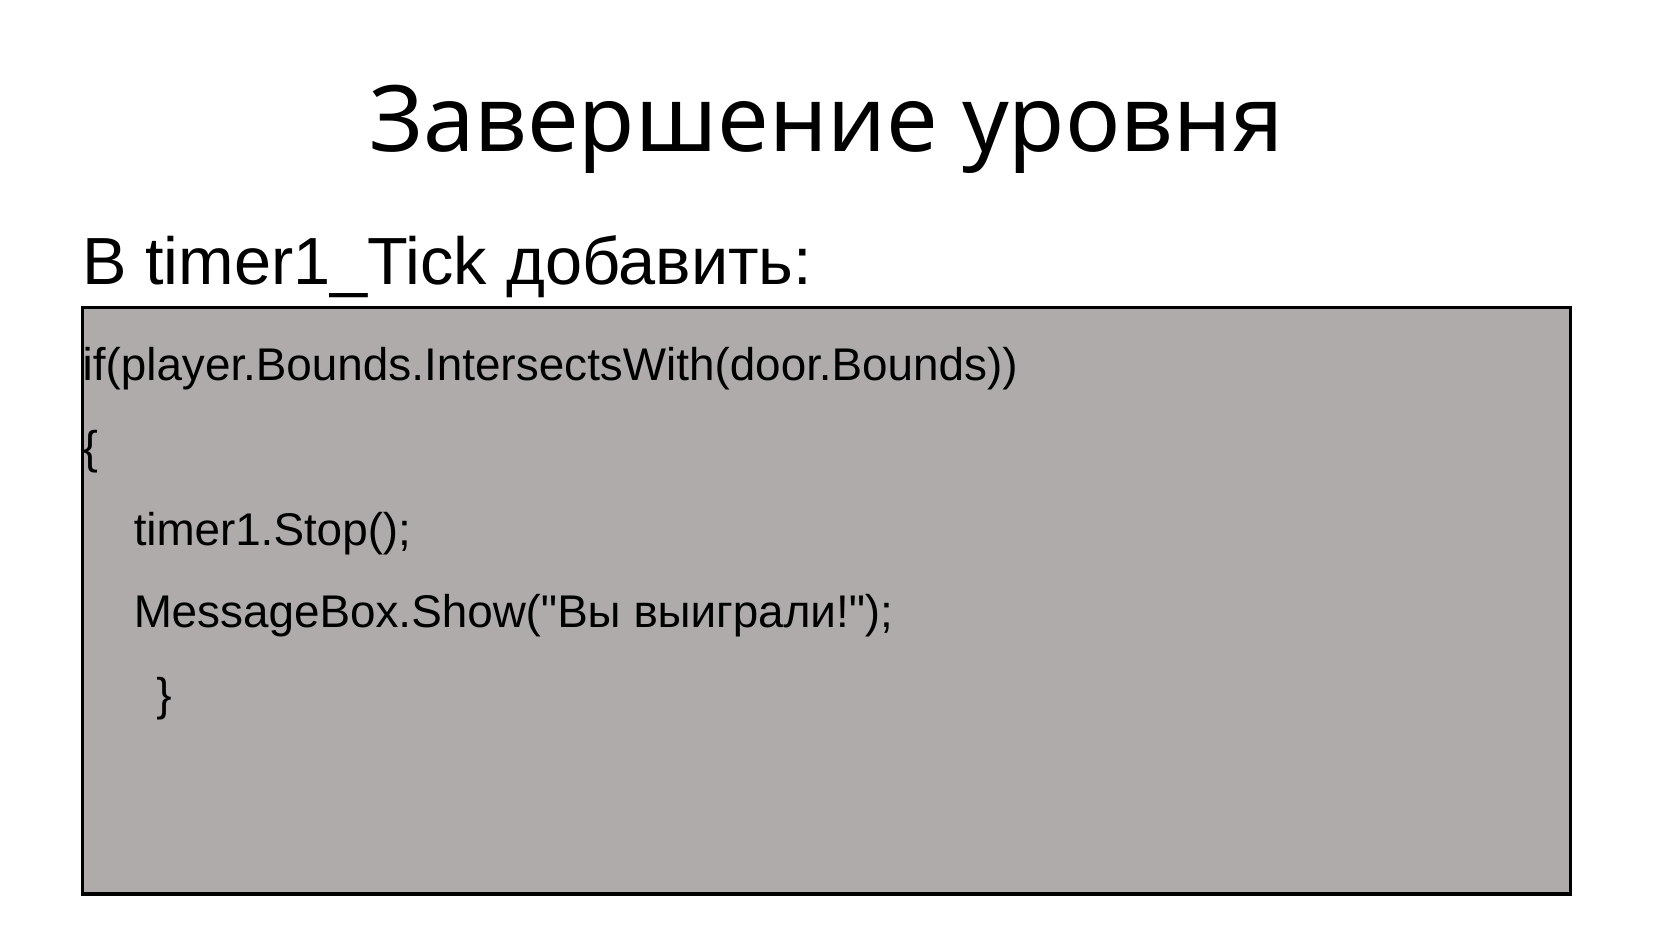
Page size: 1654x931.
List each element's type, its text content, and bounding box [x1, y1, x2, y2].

title Завершение уровня [82, 37, 1571, 193]
text_box if(player.Bounds.IntersectsWith(door.Bounds)) { timer1.Stop(); MessageBox.Show("Вы выиграли!"); } [82, 307, 1571, 895]
list В timer1_Tick добавить: [82, 217, 1571, 306]
